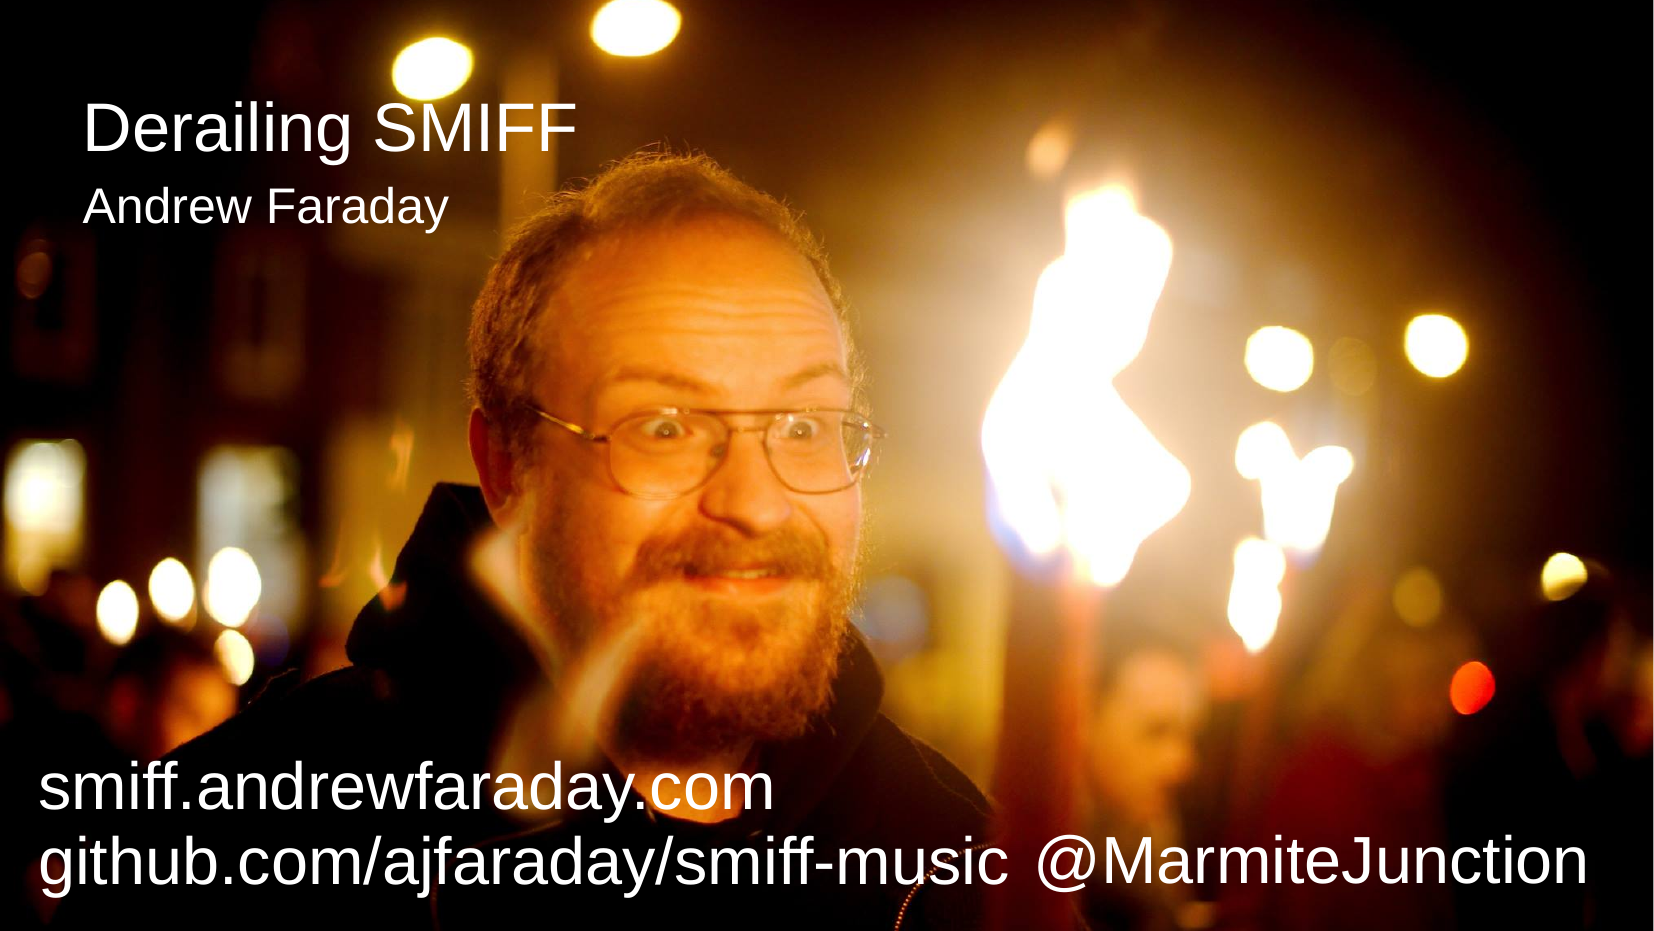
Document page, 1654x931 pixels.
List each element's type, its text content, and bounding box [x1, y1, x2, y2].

title Derailing SMIFF [82, 70, 910, 150]
picture [0, 0, 1654, 931]
subtitle Andrew Faraday [82, 150, 1571, 261]
text_box smiff.andrewfaraday.com github.com/ajfaraday/smiff-music [23, 741, 1111, 906]
text_box @MarmiteJunction [1111, 816, 1654, 906]
